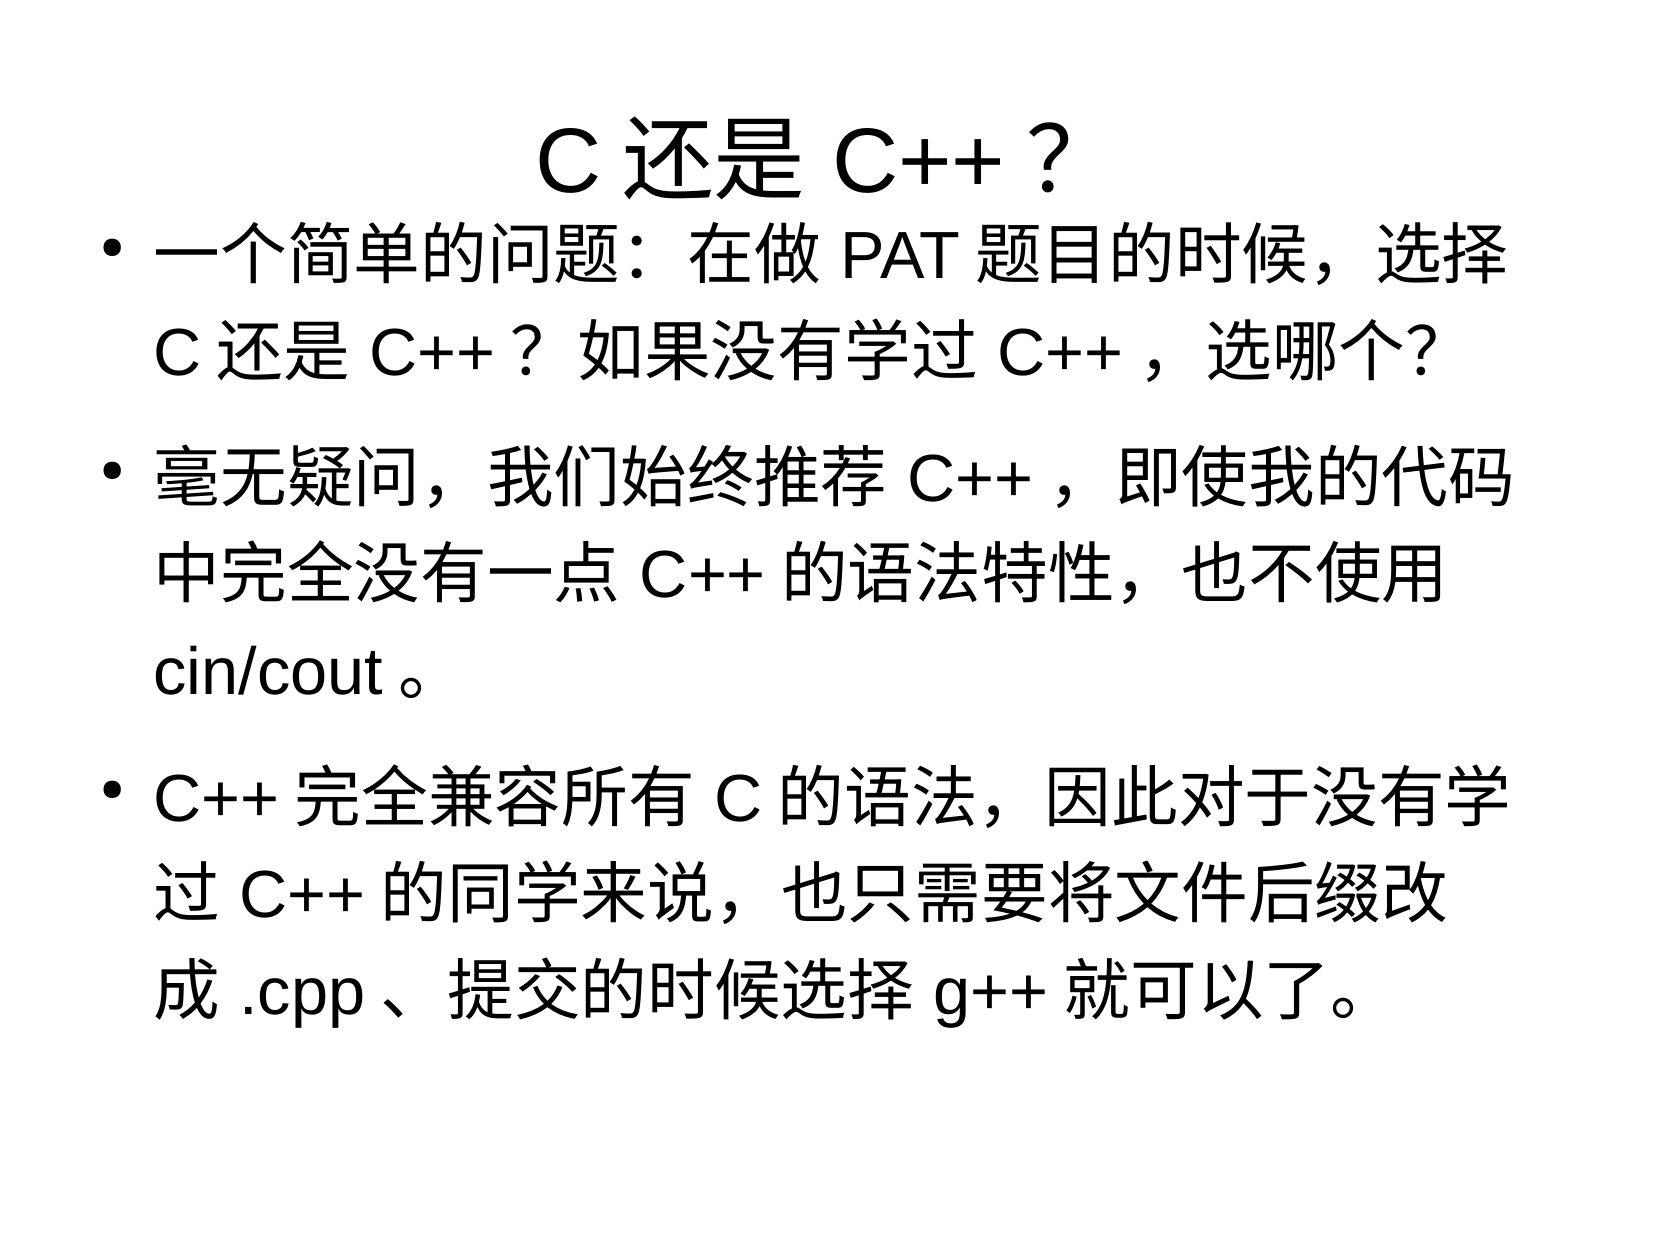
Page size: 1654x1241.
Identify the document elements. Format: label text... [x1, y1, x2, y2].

list 一个简单的问题：在做PAT题目的时候，选择C还是C++？如果没有学过C++，选哪个？ 毫无疑问，我们始终推荐C++，即使我的代码中完全没有一点C++的语法特性，也不使用cin/cout。 C++完全兼容所有C的语法，因此对于没有学过C++的同学来说，也只需要将文件后缀改成.cpp、提交的时候选择g++就可以了。 [82, 200, 1571, 1205]
title C还是C++？ [82, 49, 1571, 200]
